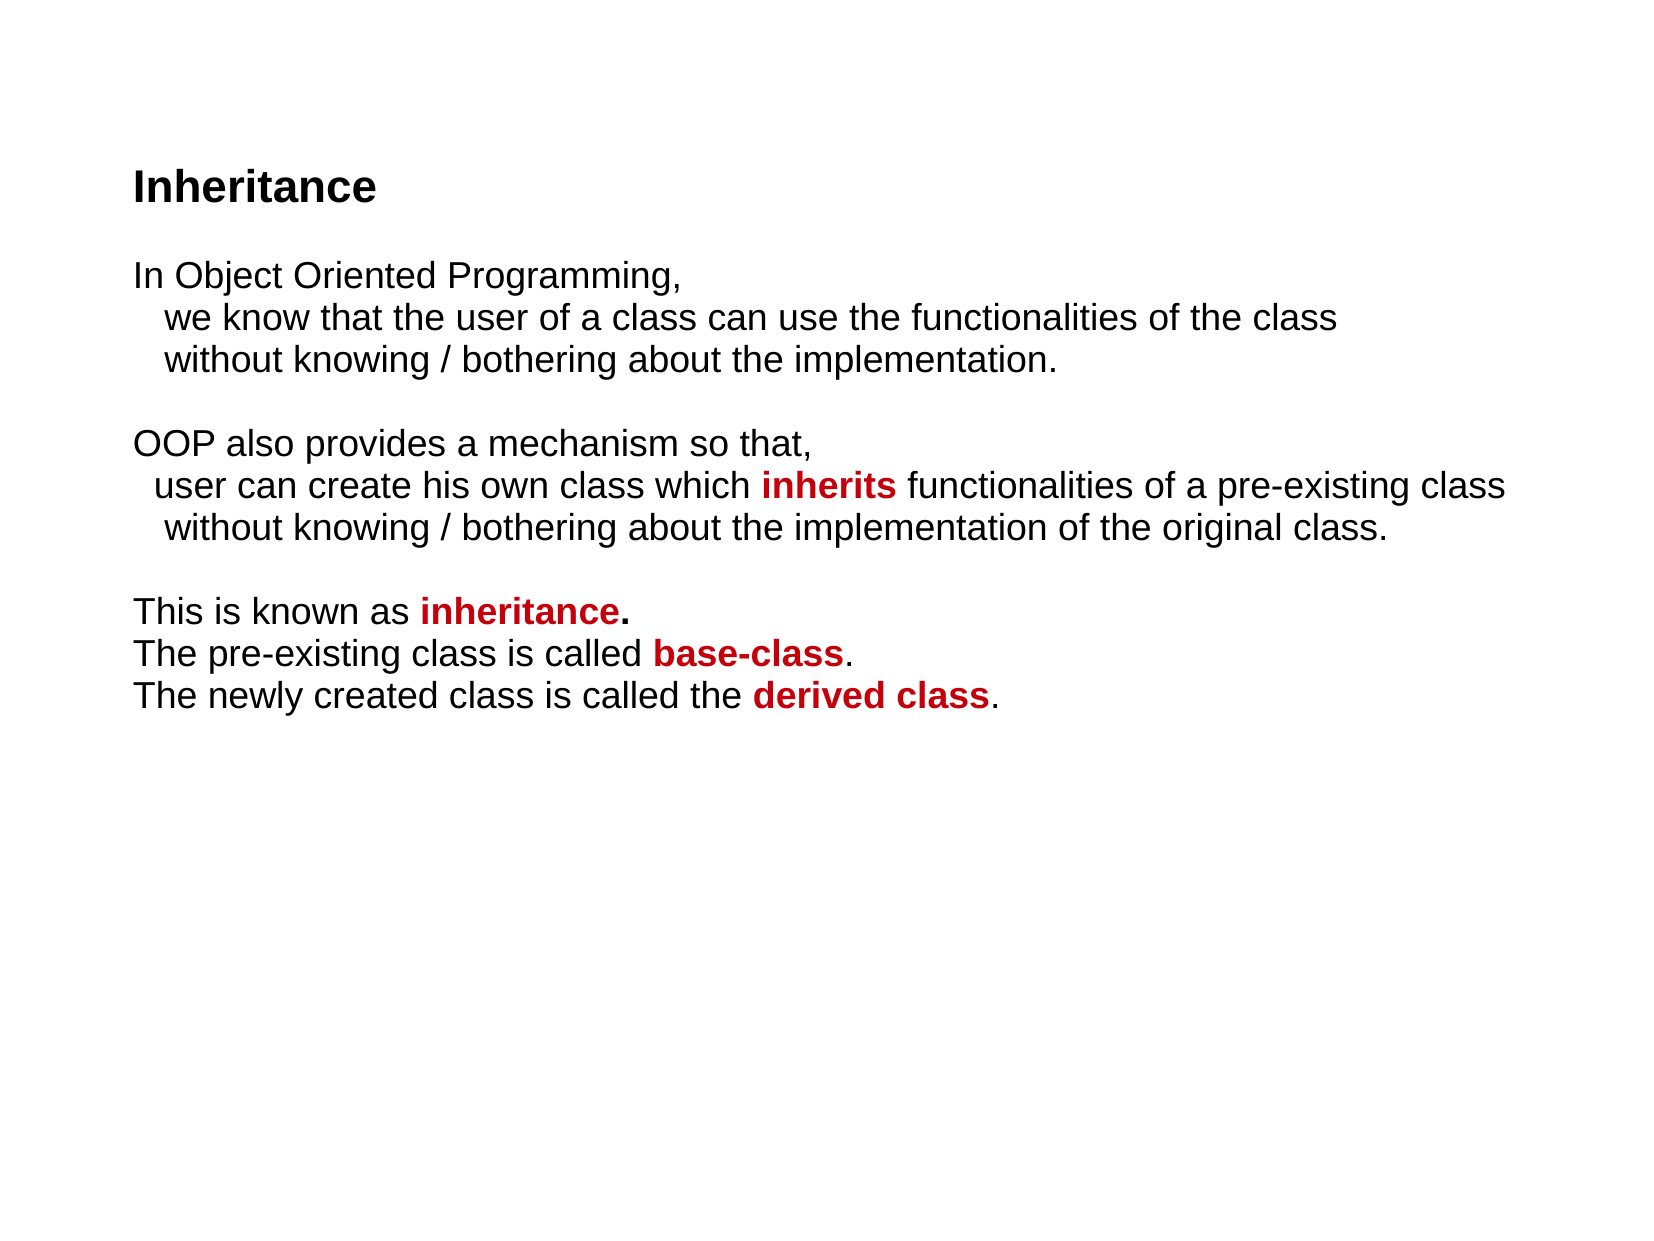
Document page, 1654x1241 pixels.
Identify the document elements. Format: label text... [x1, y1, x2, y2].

text_box Inheritance In Object Oriented Programming, we know that the user of a class can use the functionalities of the class without knowing / bothering about the implementation. OOP also provides a mechanism so that, user can create his own class which inherits functionalities of a pre-existing class without knowing / bothering about the implementation of the original class. This is known as inheritance. The pre-existing class is called base-class. The newly created class is called the derived class. [118, 153, 1522, 724]
